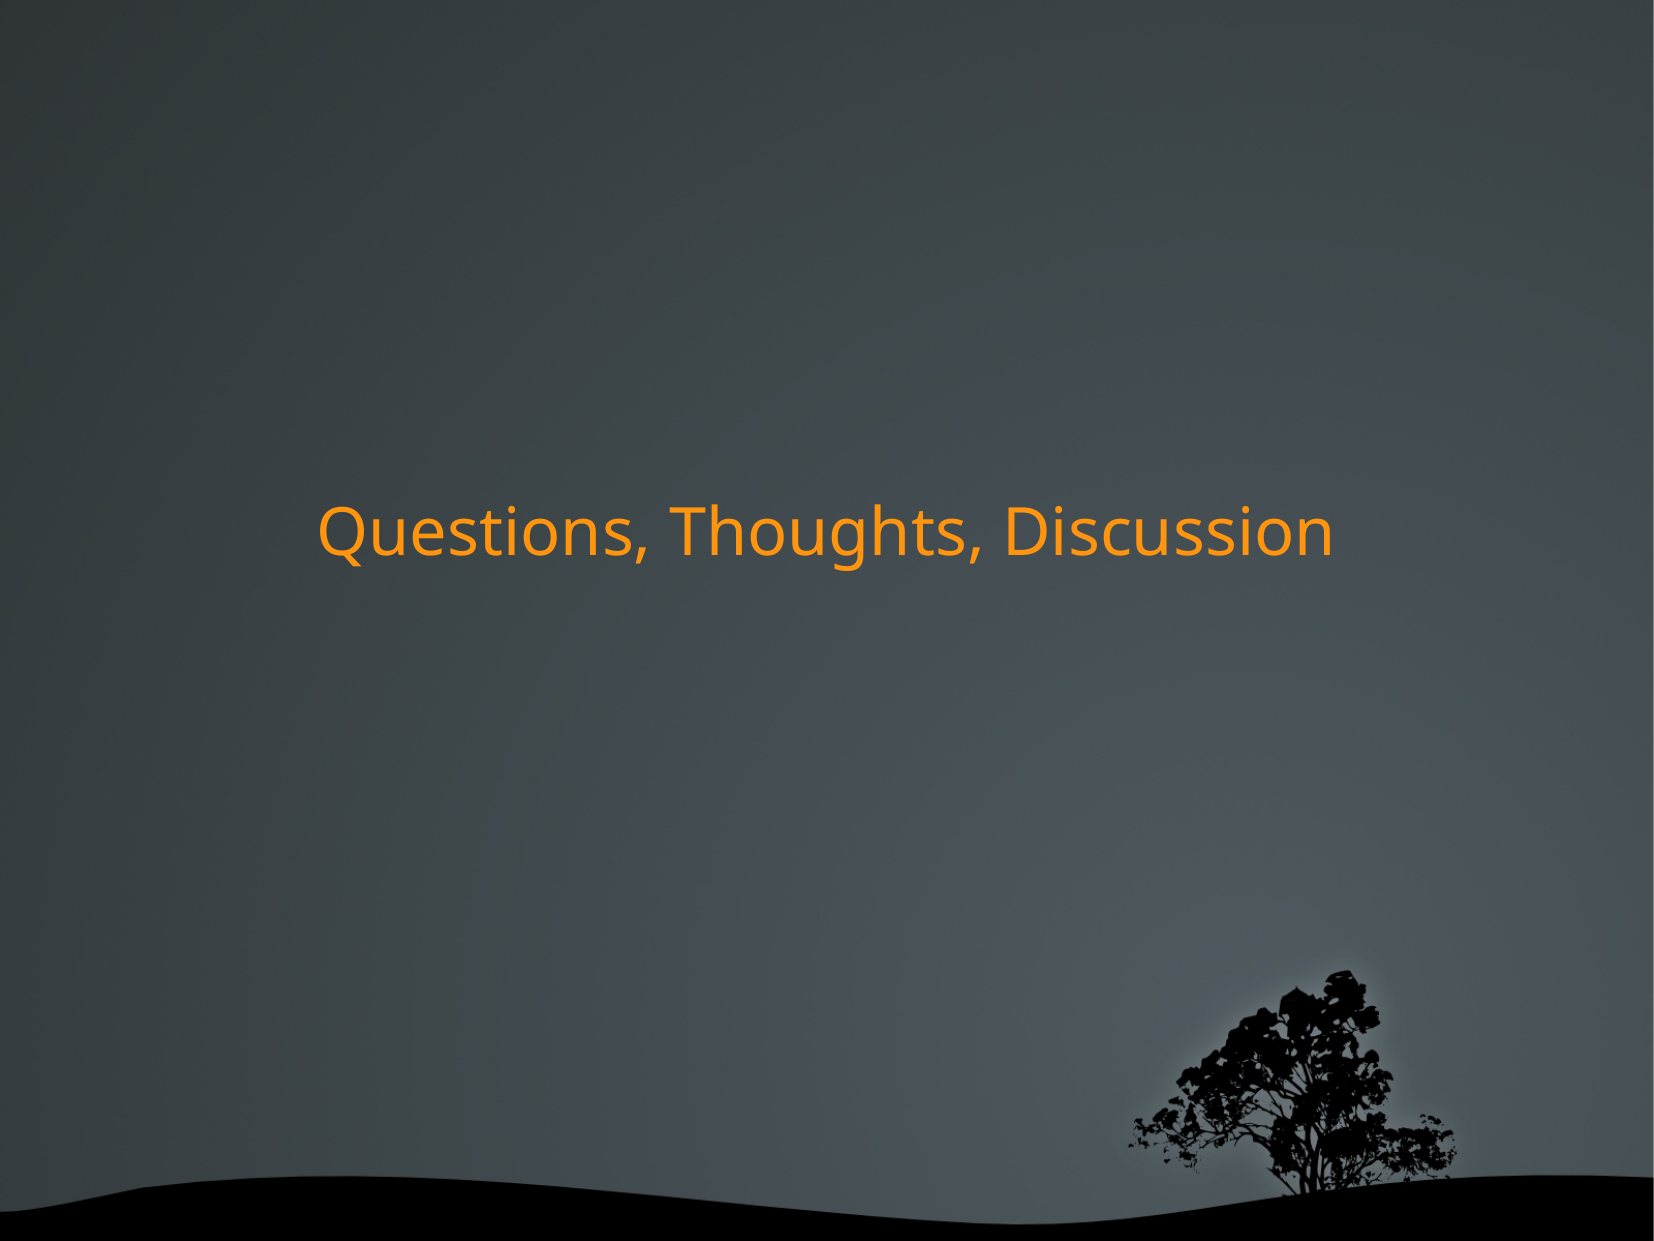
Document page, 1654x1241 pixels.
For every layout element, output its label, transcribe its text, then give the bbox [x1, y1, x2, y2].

subtitle Questions, Thoughts, Discussion [82, 49, 1571, 1109]
picture [0, 0, 1654, 1241]
